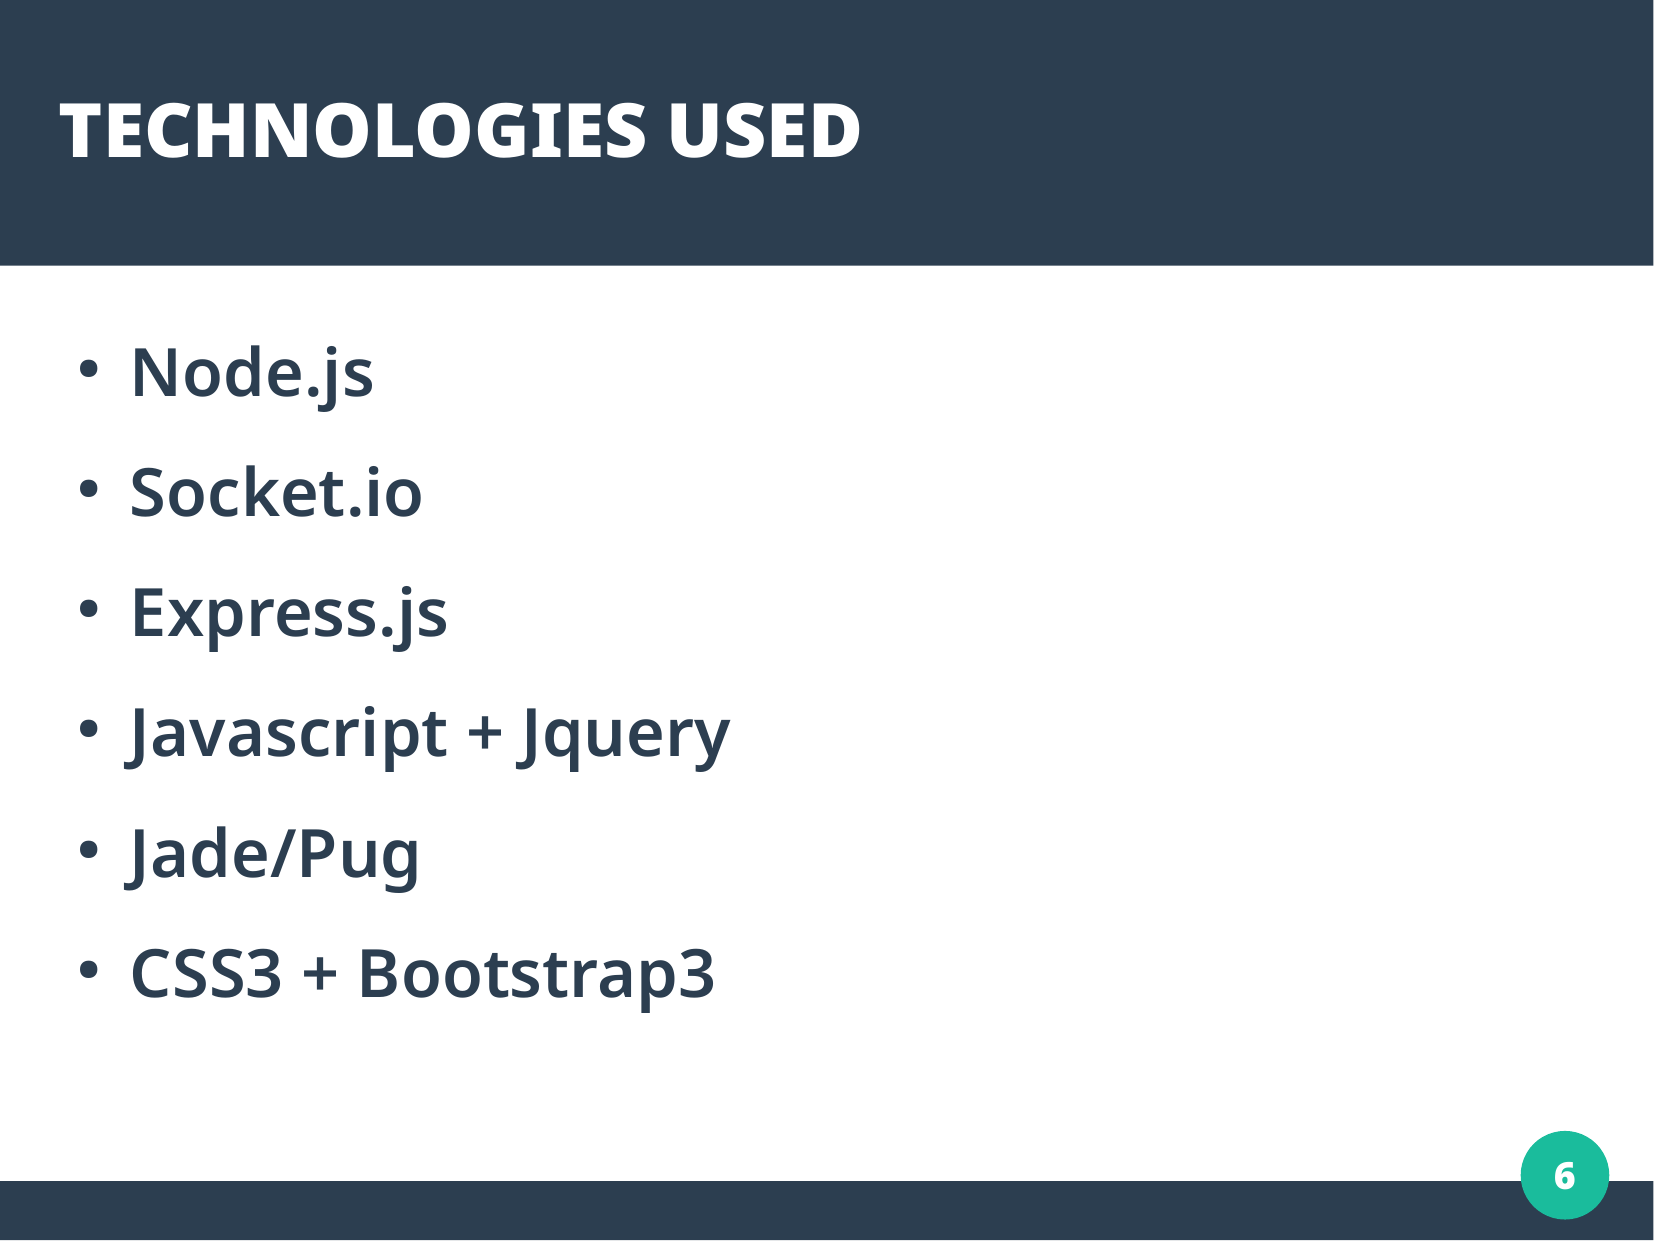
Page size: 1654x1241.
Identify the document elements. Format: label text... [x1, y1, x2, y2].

title TECHNOLOGIES USED [59, 56, 1595, 200]
list Node.js Socket.io Express.js Javascript + Jquery Jade/Pug CSS3 + Bootstrap3 [59, 324, 1595, 1152]
